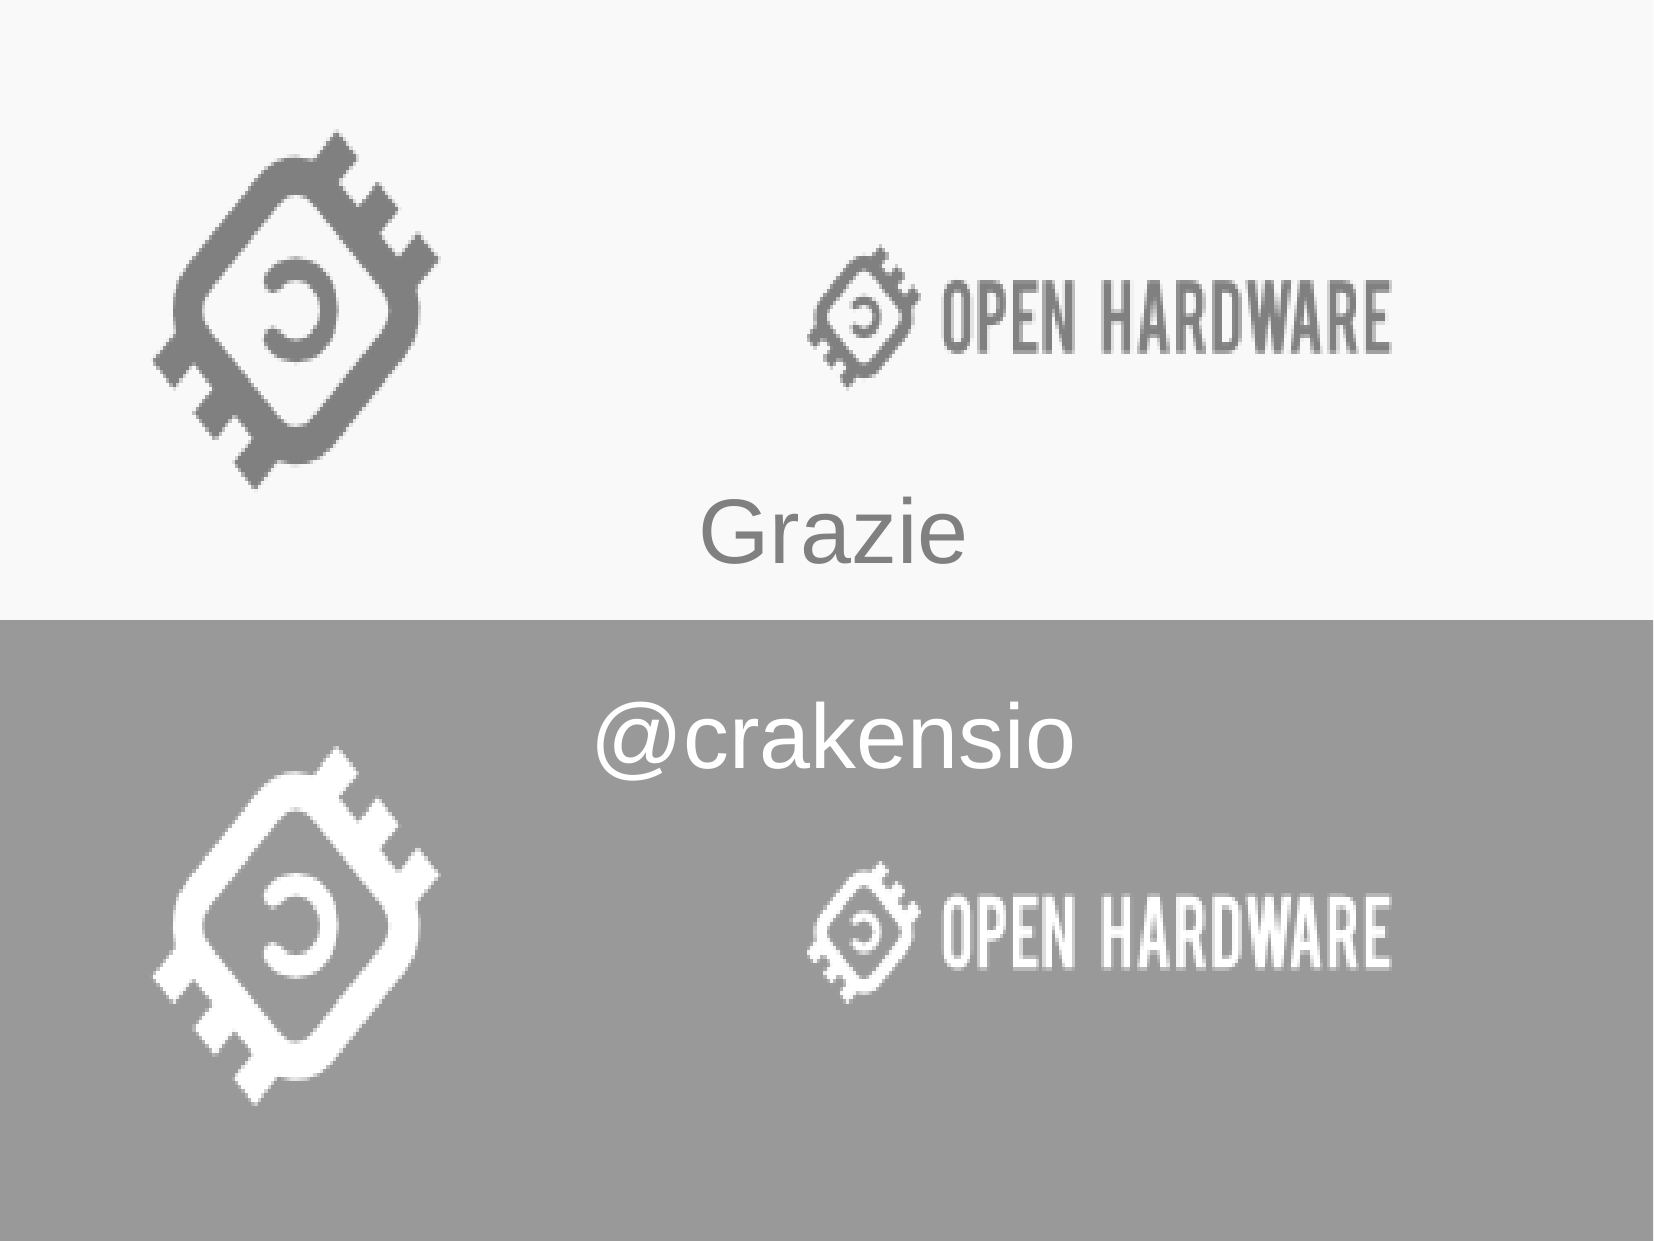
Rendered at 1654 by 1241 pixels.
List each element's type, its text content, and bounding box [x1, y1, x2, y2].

picture [0, 0, 1654, 1241]
title Grazie @crakensio [90, 480, 1578, 788]
